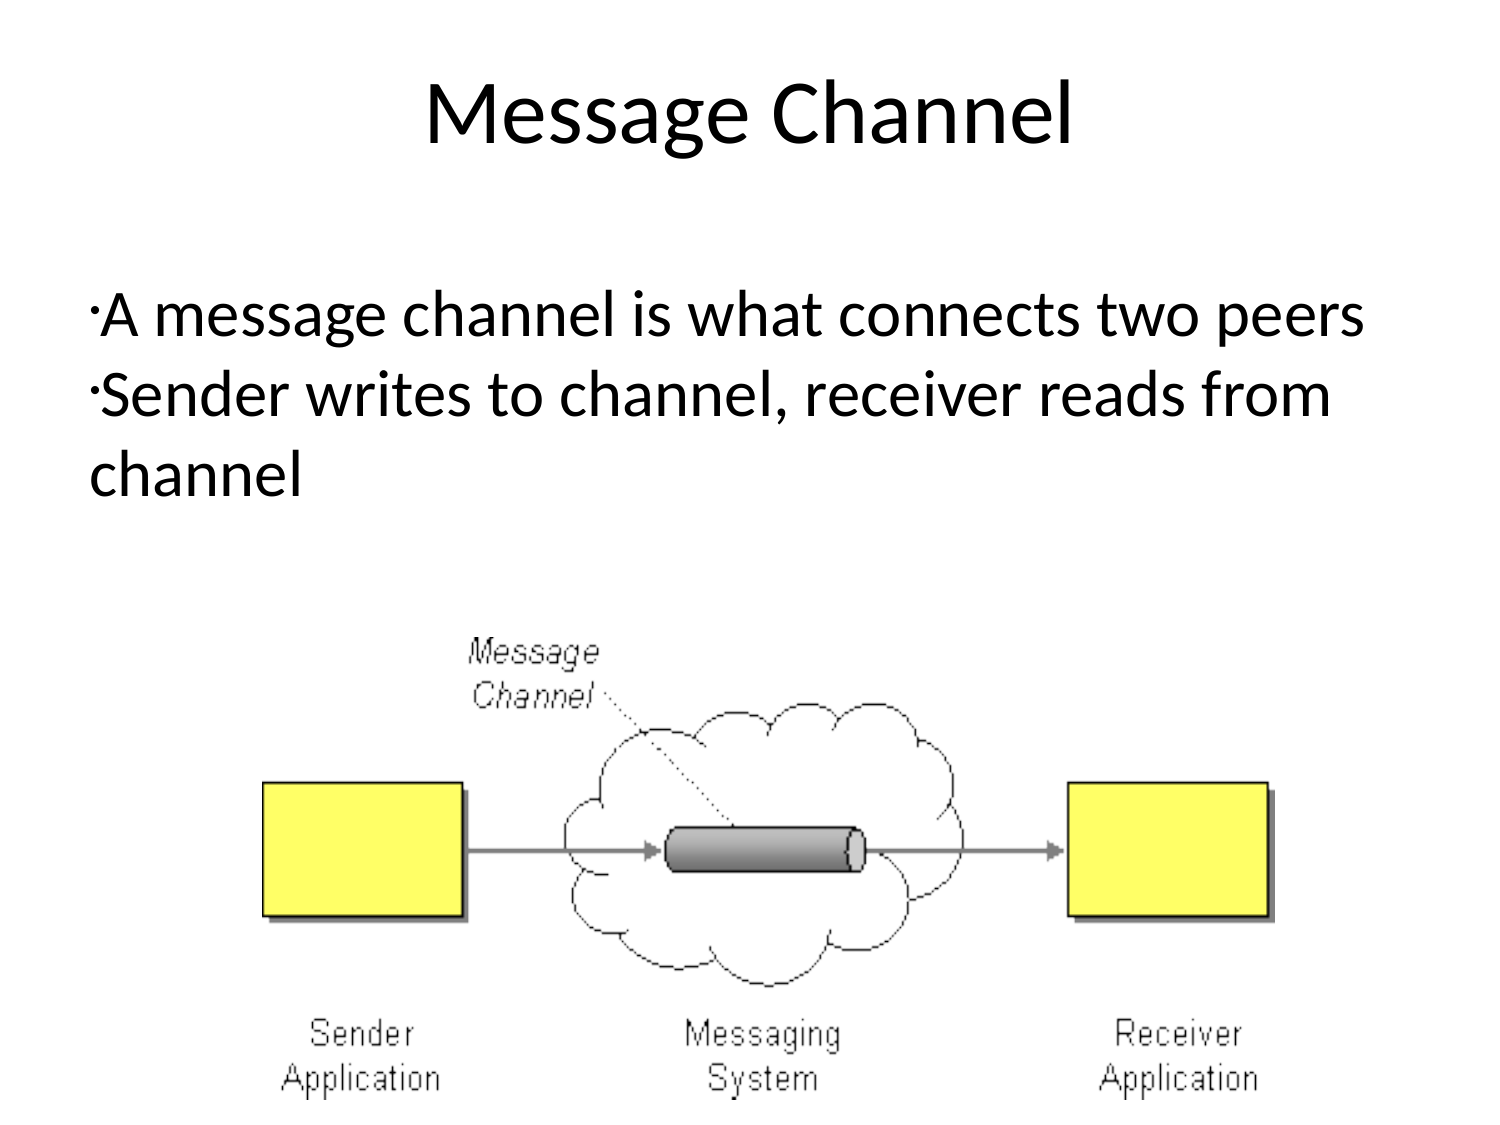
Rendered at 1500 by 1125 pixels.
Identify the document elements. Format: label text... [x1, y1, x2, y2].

text_box A message channel is what connects two peers Sender writes to channel, receiver reads from channel [75, 262, 1425, 1005]
picture [262, 637, 1275, 1100]
text_box Message Channel [75, 45, 1425, 233]
